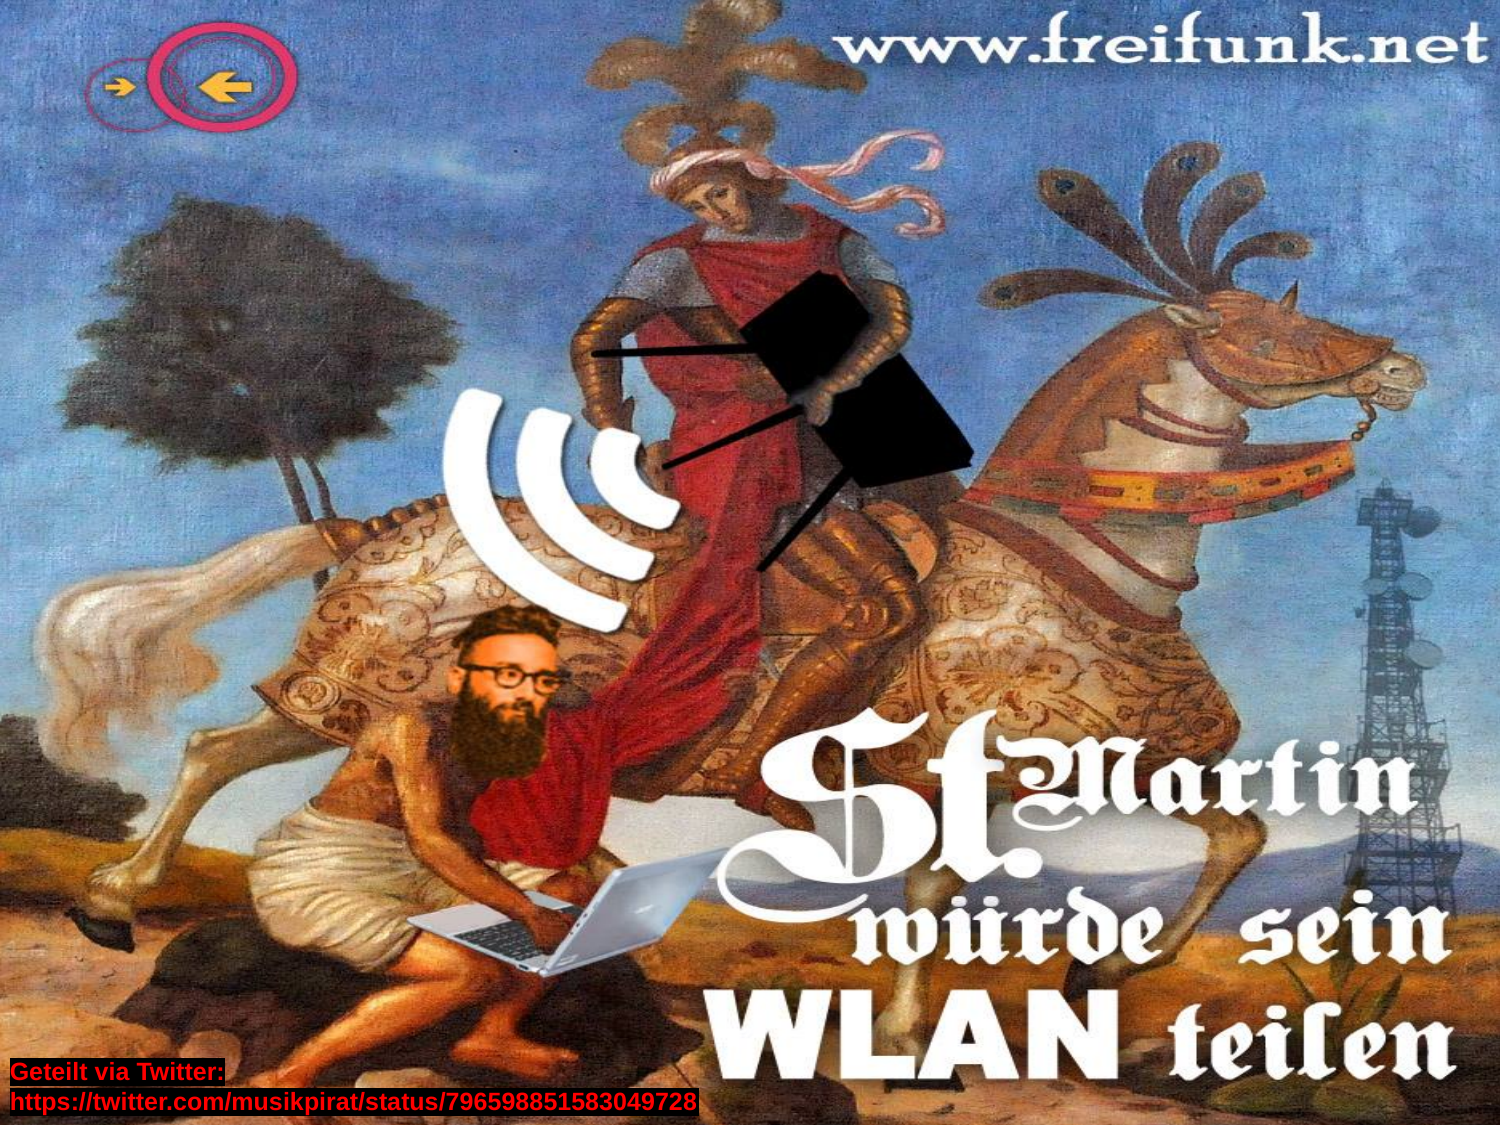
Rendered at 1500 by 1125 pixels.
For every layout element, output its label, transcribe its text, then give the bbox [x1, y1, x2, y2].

title Geteilt via Twitter: https://twitter.com/musikpirat/status/796598851583049728 [9, 1025, 993, 1125]
picture [0, 0, 1500, 1125]
